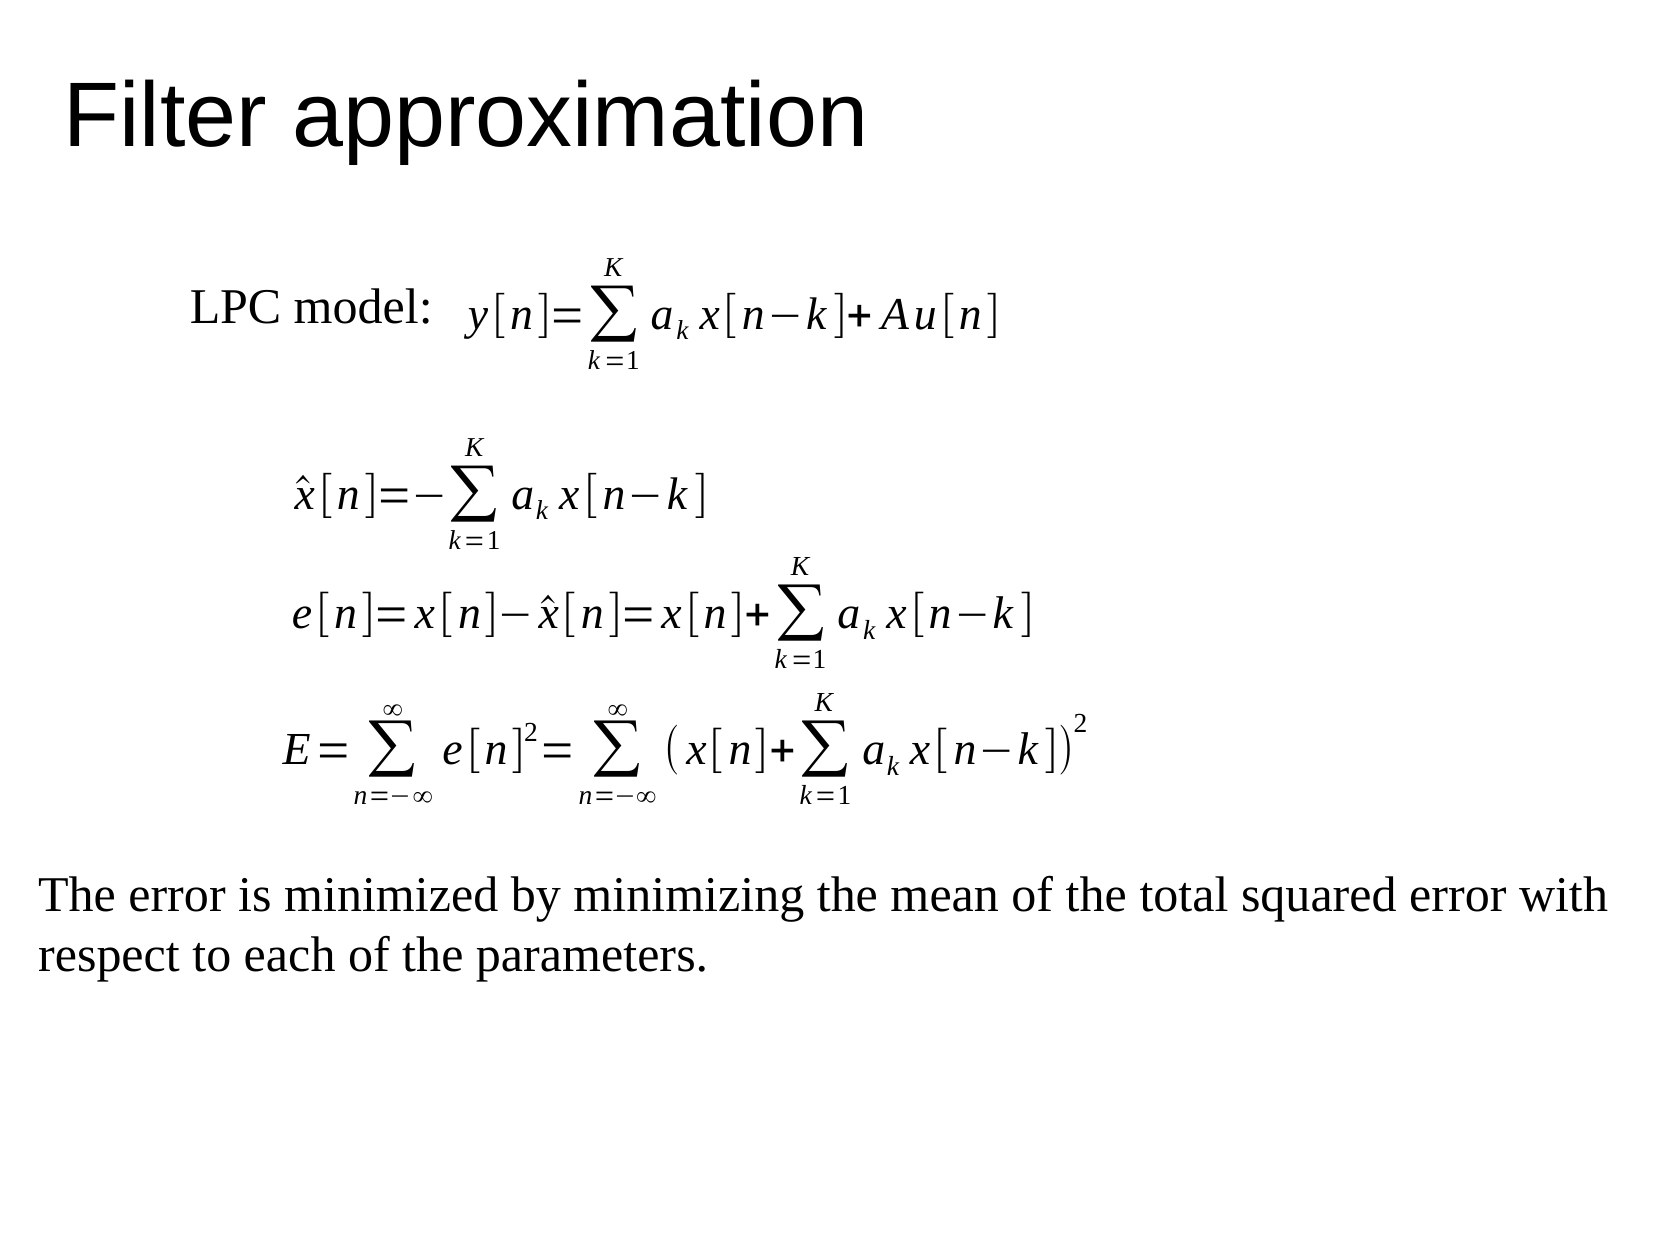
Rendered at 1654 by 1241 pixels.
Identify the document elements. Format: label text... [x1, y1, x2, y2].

chart [273, 687, 1093, 811]
text_box The error is minimized by minimizing the mean of the total squared error with respect to each of the parameters. [23, 849, 1637, 989]
chart [455, 251, 1006, 376]
title Filter approximation [63, 21, 1414, 209]
chart [285, 431, 1040, 676]
text_box LPC model: [174, 262, 448, 342]
